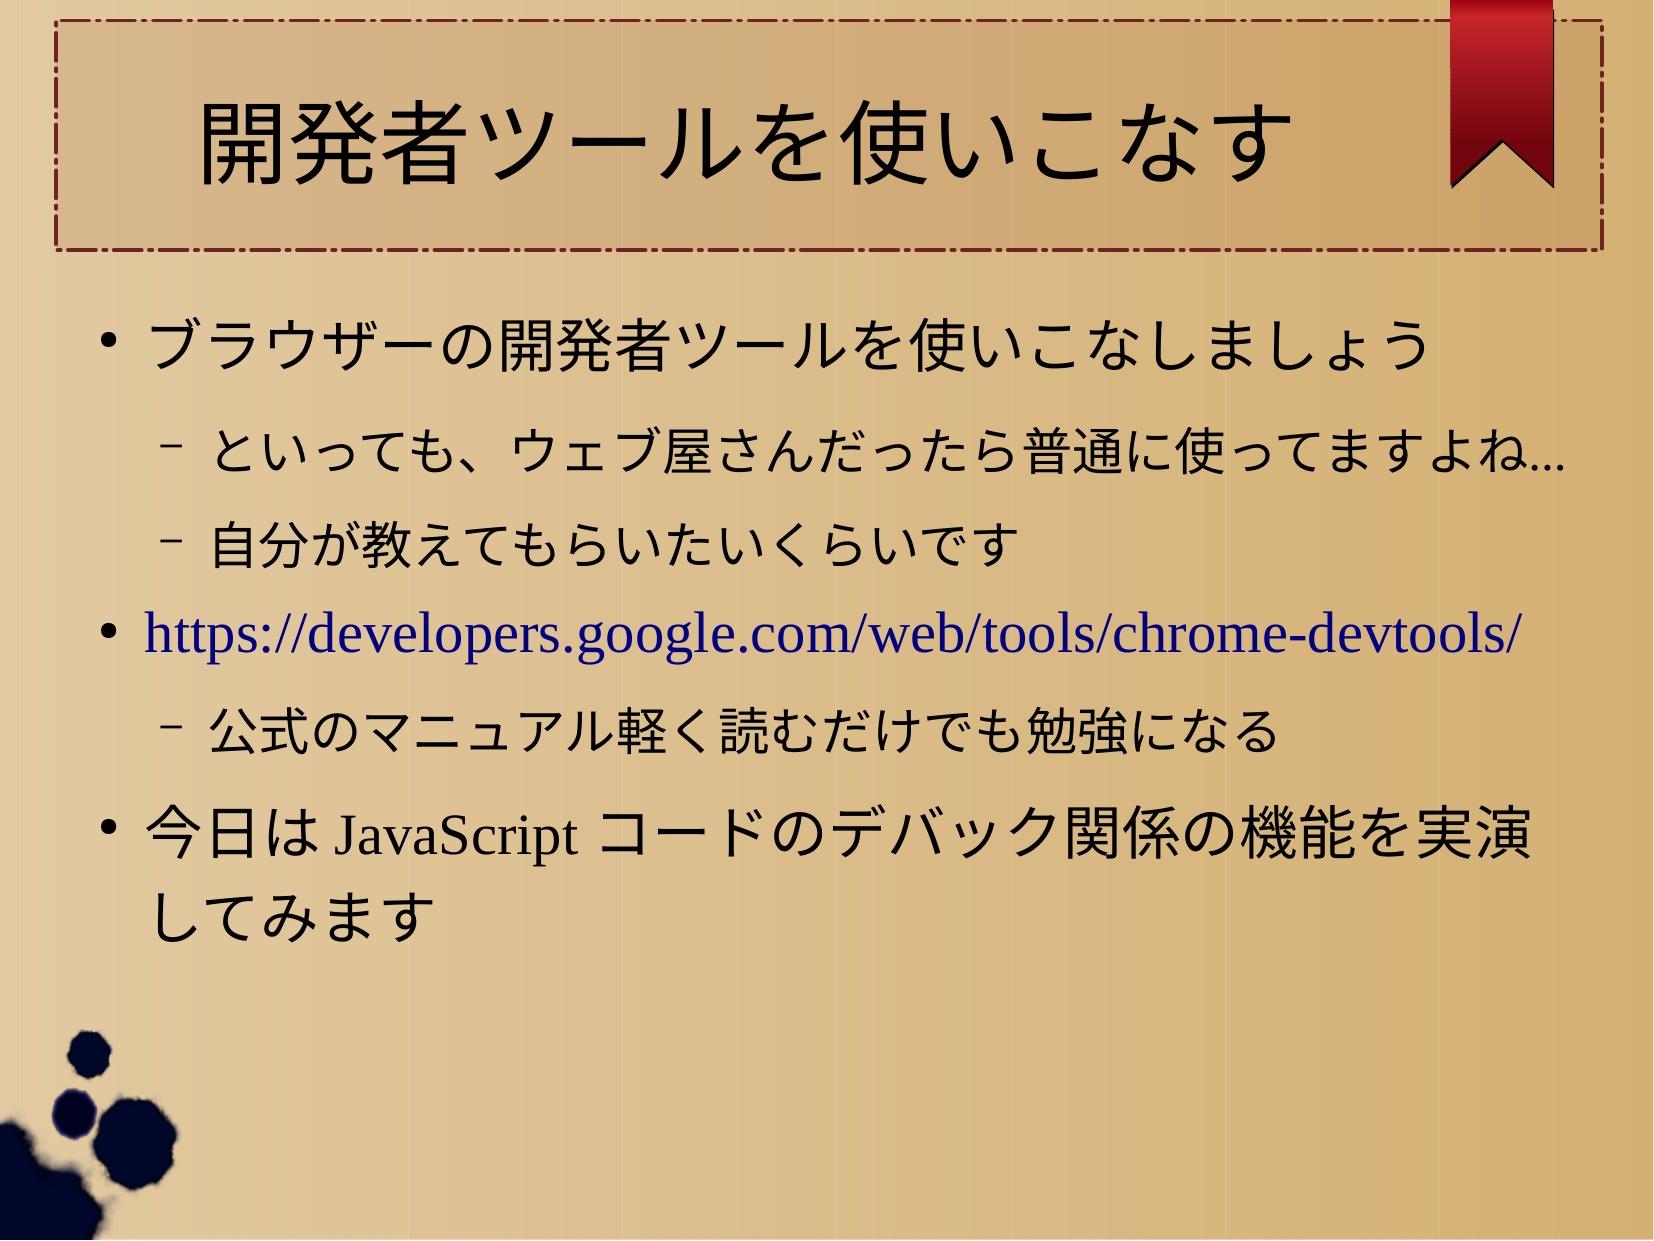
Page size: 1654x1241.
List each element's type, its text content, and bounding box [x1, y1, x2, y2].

list ブラウザーの開発者ツールを使いこなしましょう といっても、ウェブ屋さんだったら普通に使ってますよね... 自分が教えてもらいたいくらいです https://developers.google.com/web/tools/chrome-devtools/ 公式のマニュアル軽く読むだけでも勉強になる 今日は JavaScript コードのデバック関係の機能を実演してみます [82, 299, 1571, 1019]
title 開発者ツールを使いこなす [82, 47, 1412, 229]
